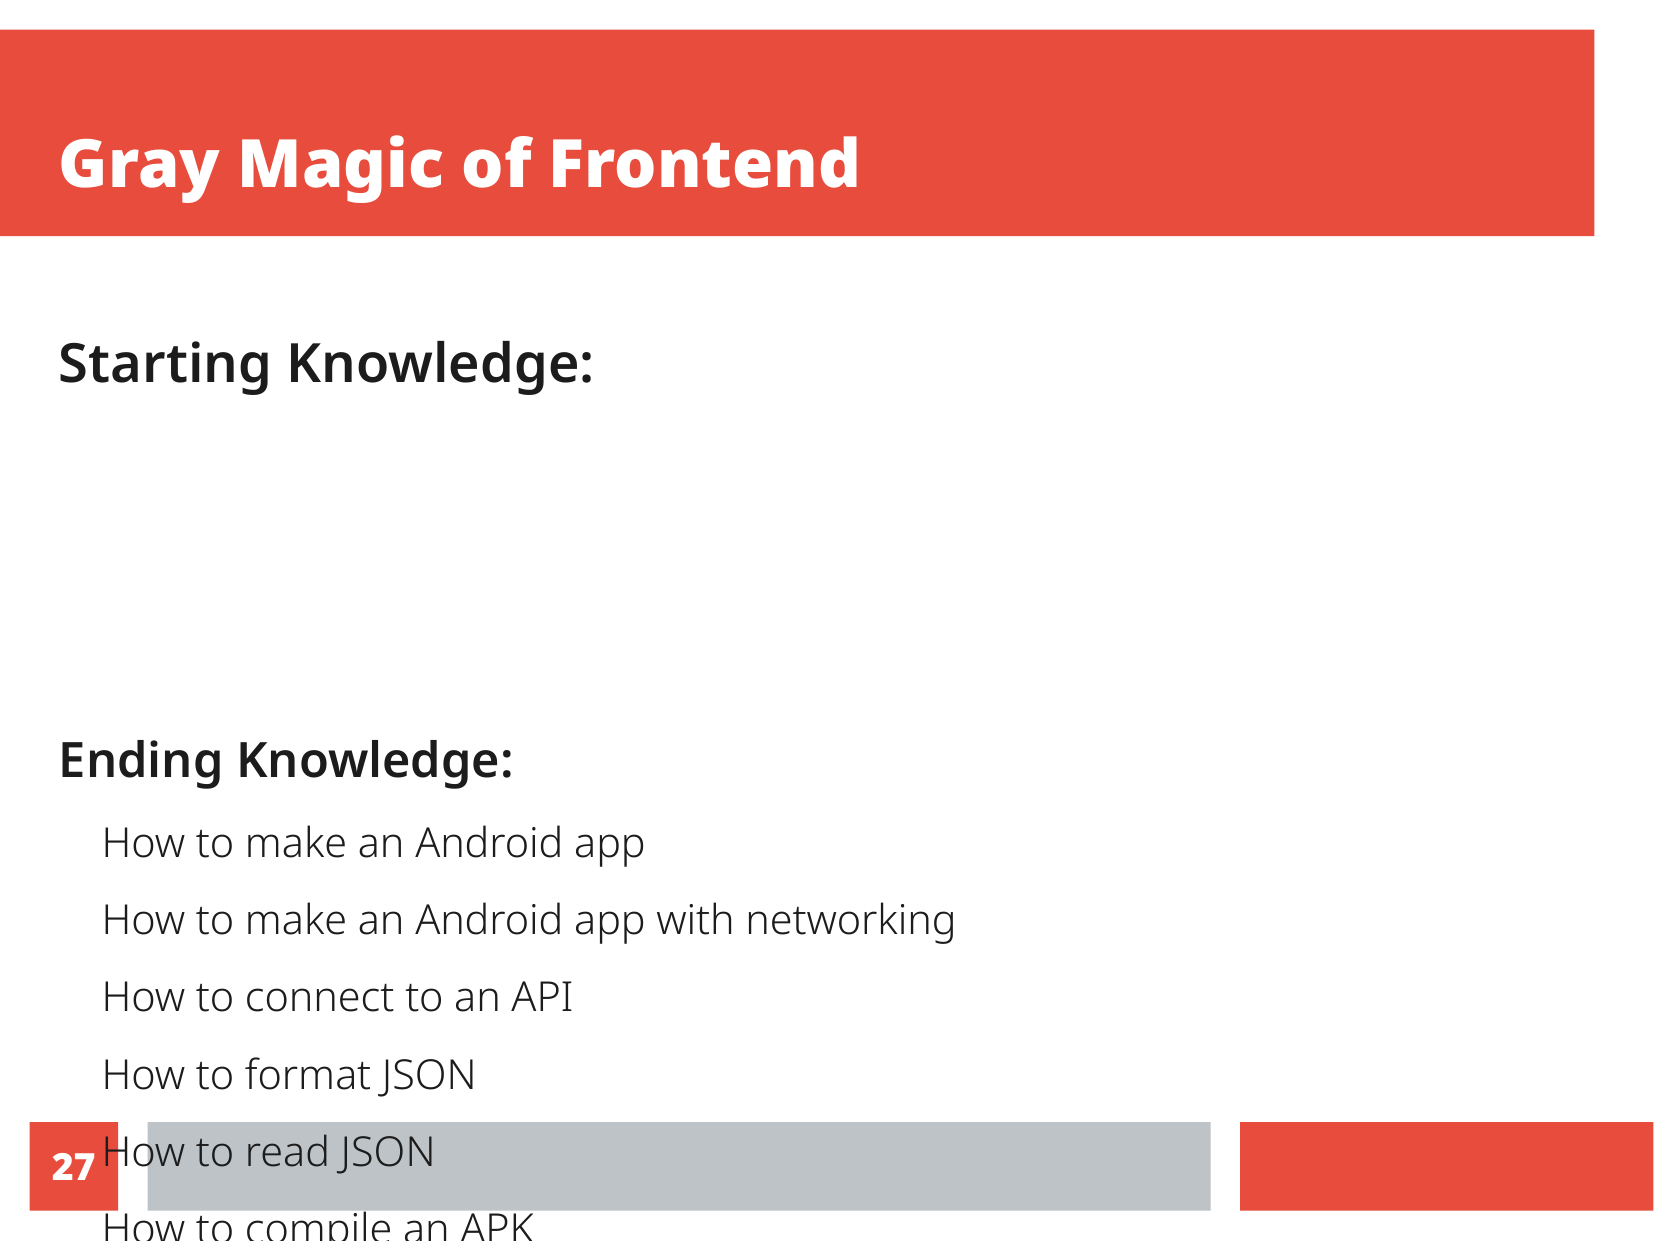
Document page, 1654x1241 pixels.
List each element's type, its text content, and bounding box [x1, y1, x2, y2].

list Starting Knowledge: [59, 324, 1565, 691]
title Gray Magic of Frontend [59, 59, 1595, 207]
list Ending Knowledge: How to make an Android app How to make an Android app with networking How to connect to an API How to format JSON How to read JSON How to compile an APK [59, 725, 1565, 1241]
